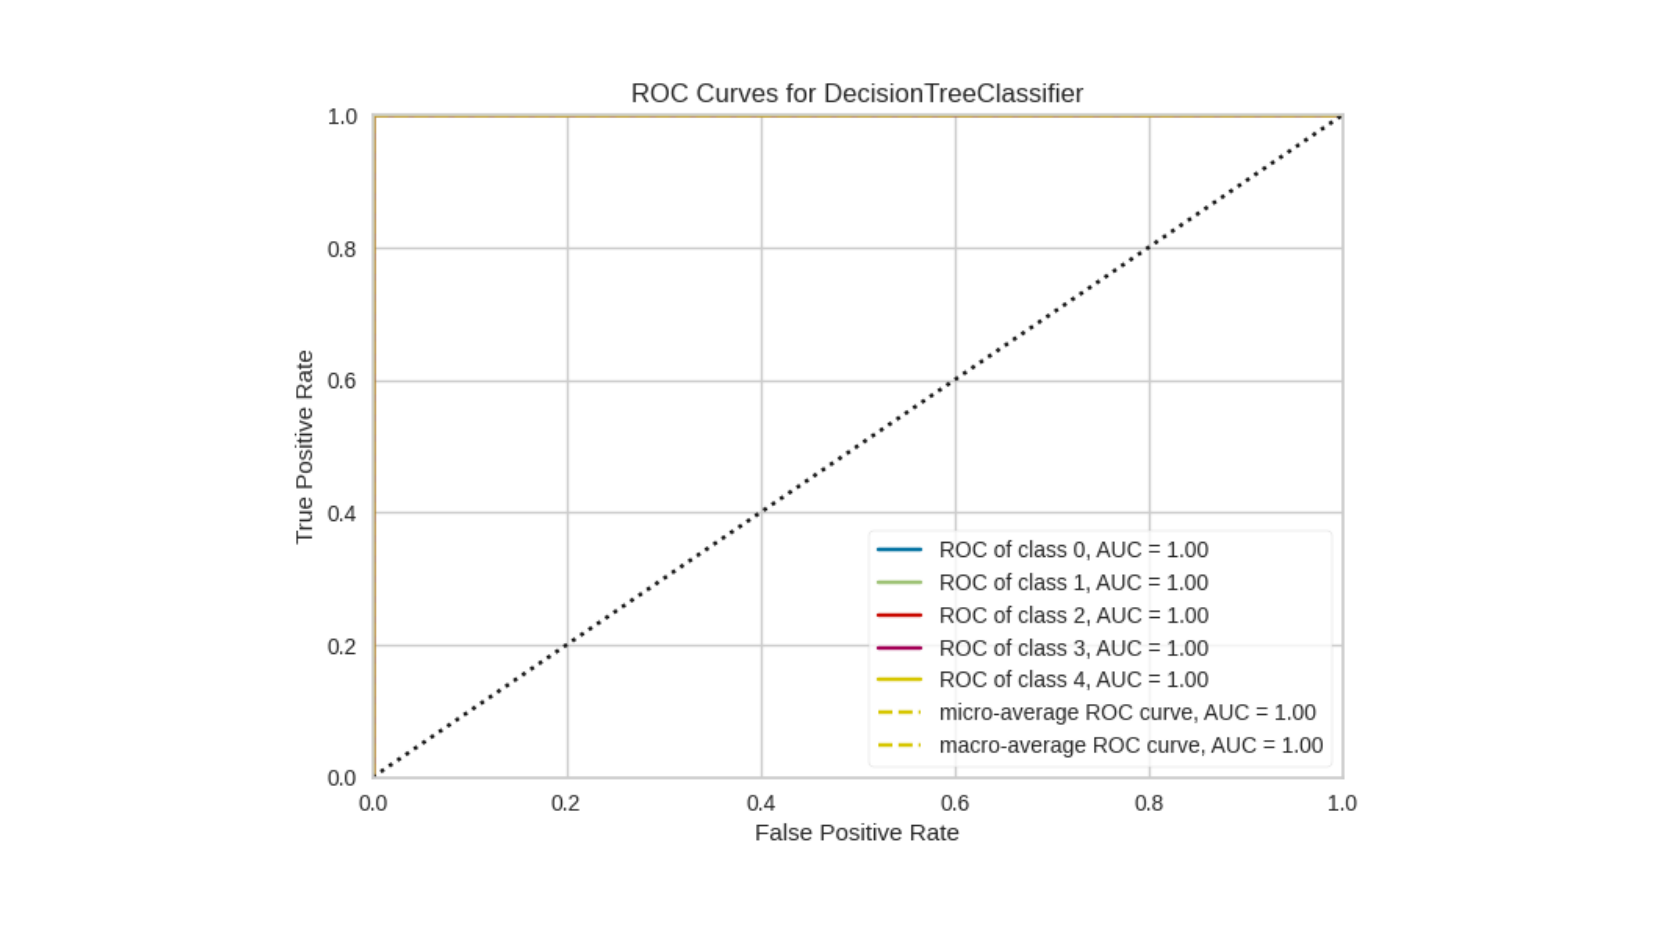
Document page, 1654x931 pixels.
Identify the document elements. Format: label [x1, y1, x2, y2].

picture [281, 68, 1373, 862]
